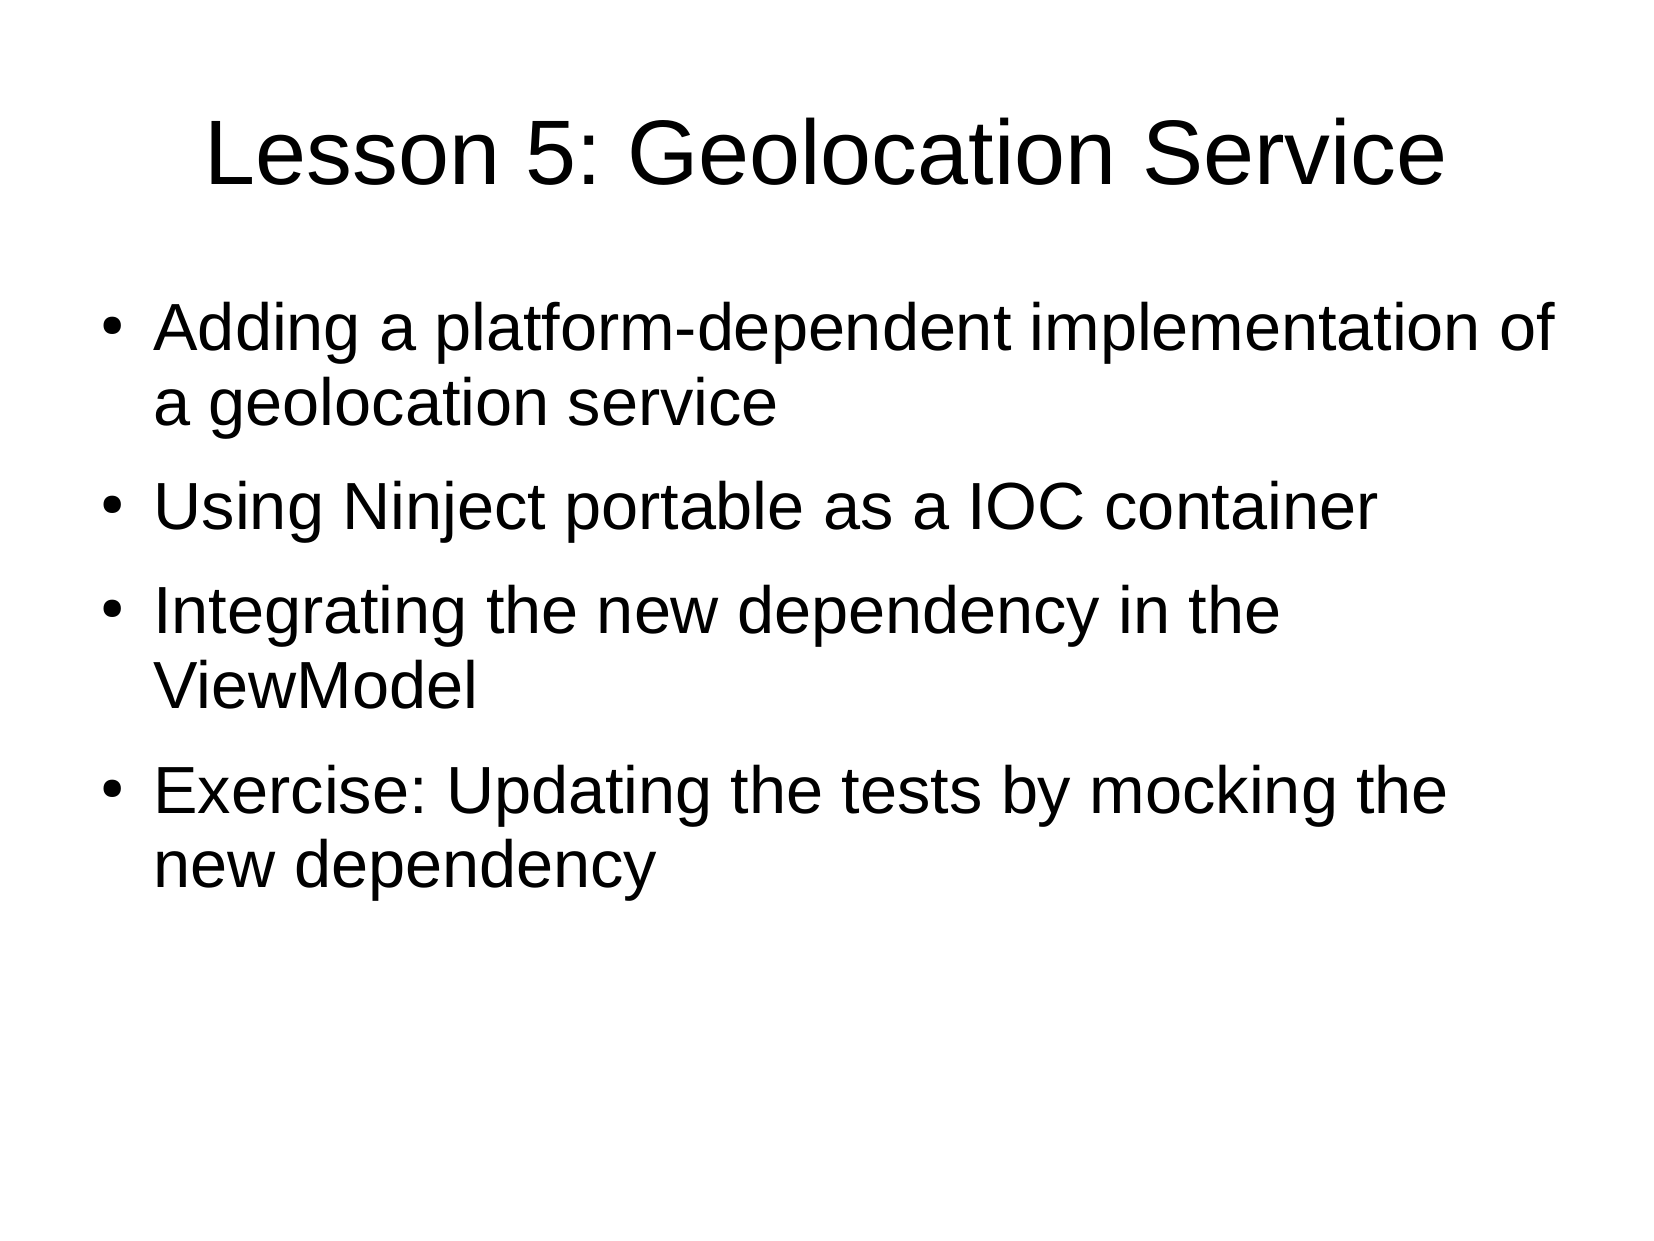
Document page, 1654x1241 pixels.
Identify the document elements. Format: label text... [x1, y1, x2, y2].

list Adding a platform-dependent implementation of a geolocation service Using Ninject portable as a IOC container Integrating the new dependency in the ViewModel Exercise: Updating the tests by mocking the new dependency [82, 290, 1571, 1111]
title Lesson 5: Geolocation Service [82, 49, 1571, 257]
